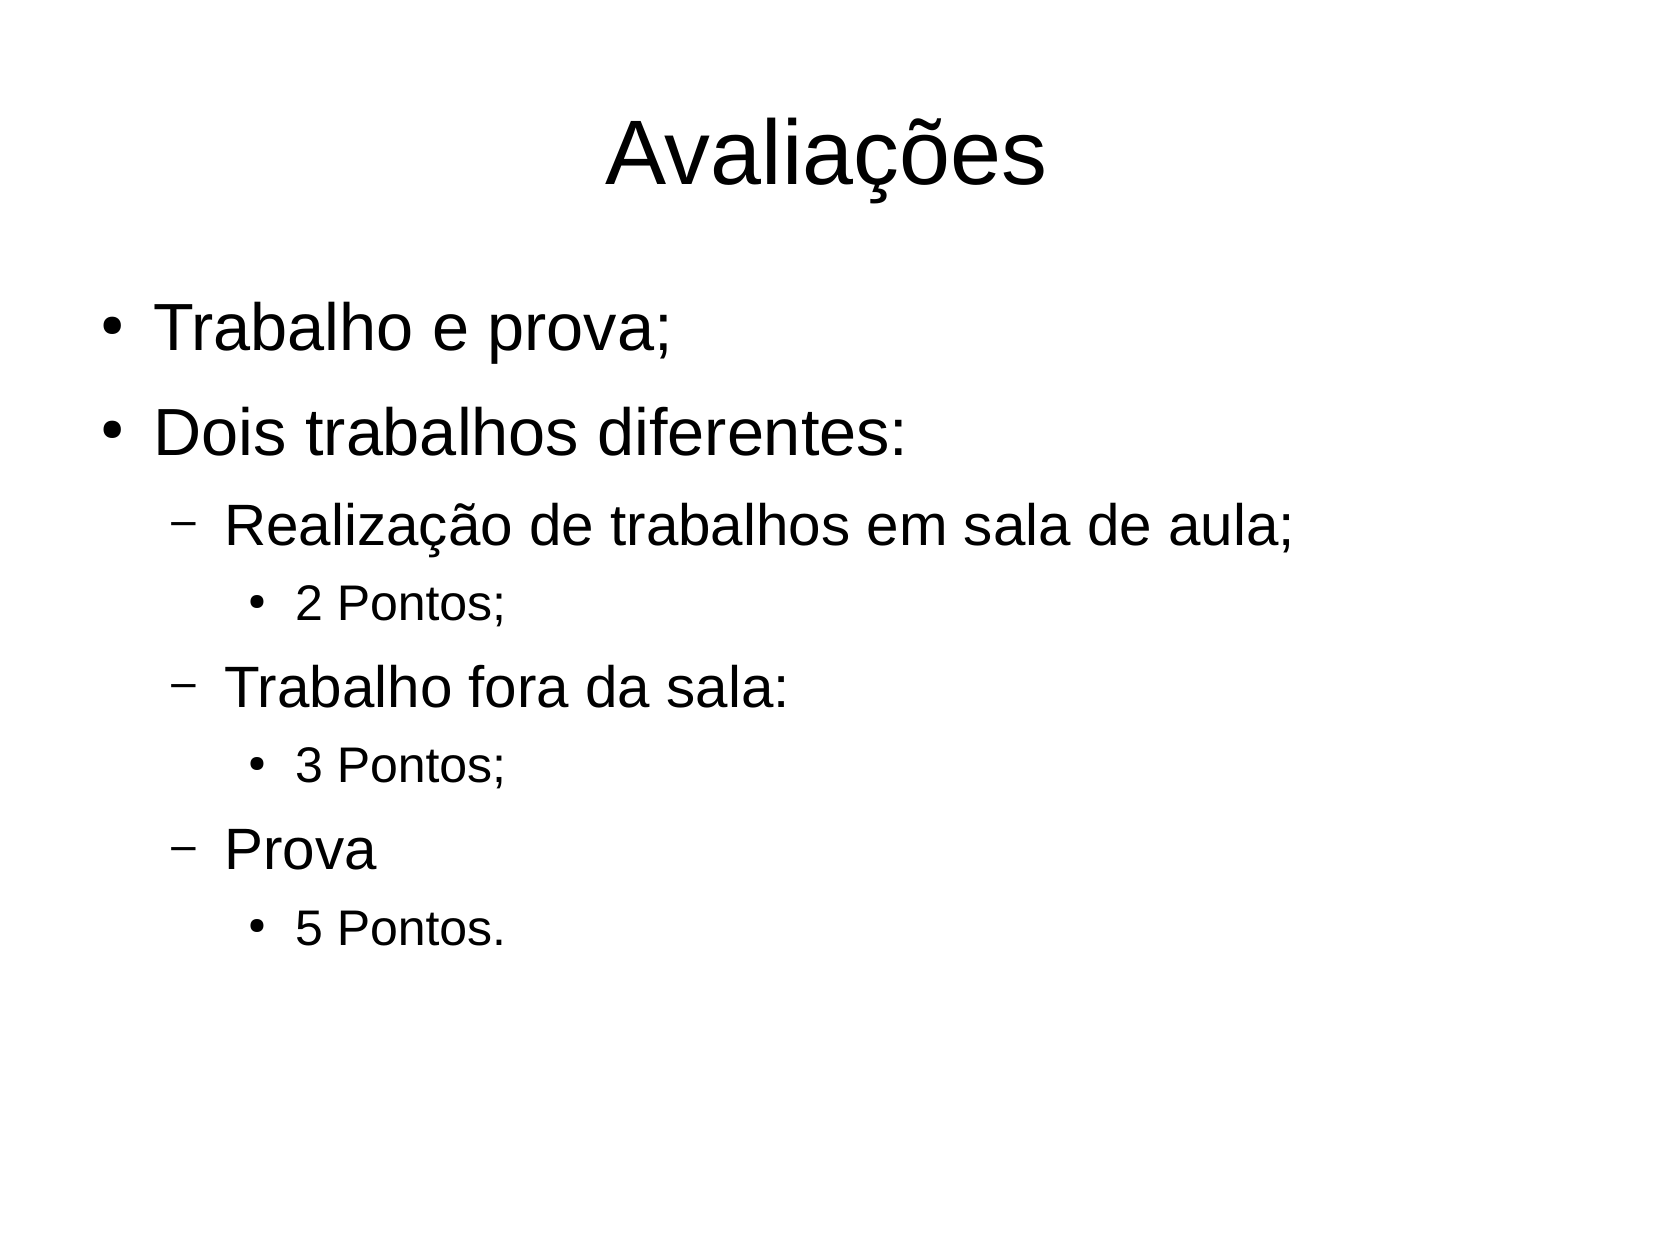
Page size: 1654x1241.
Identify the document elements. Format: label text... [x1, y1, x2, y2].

title Avaliações [82, 49, 1571, 257]
list Trabalho e prova; Dois trabalhos diferentes: Realização de trabalhos em sala de aula; 2 Pontos; Trabalho fora da sala: 3 Pontos; Prova 5 Pontos. [82, 290, 1571, 1010]
